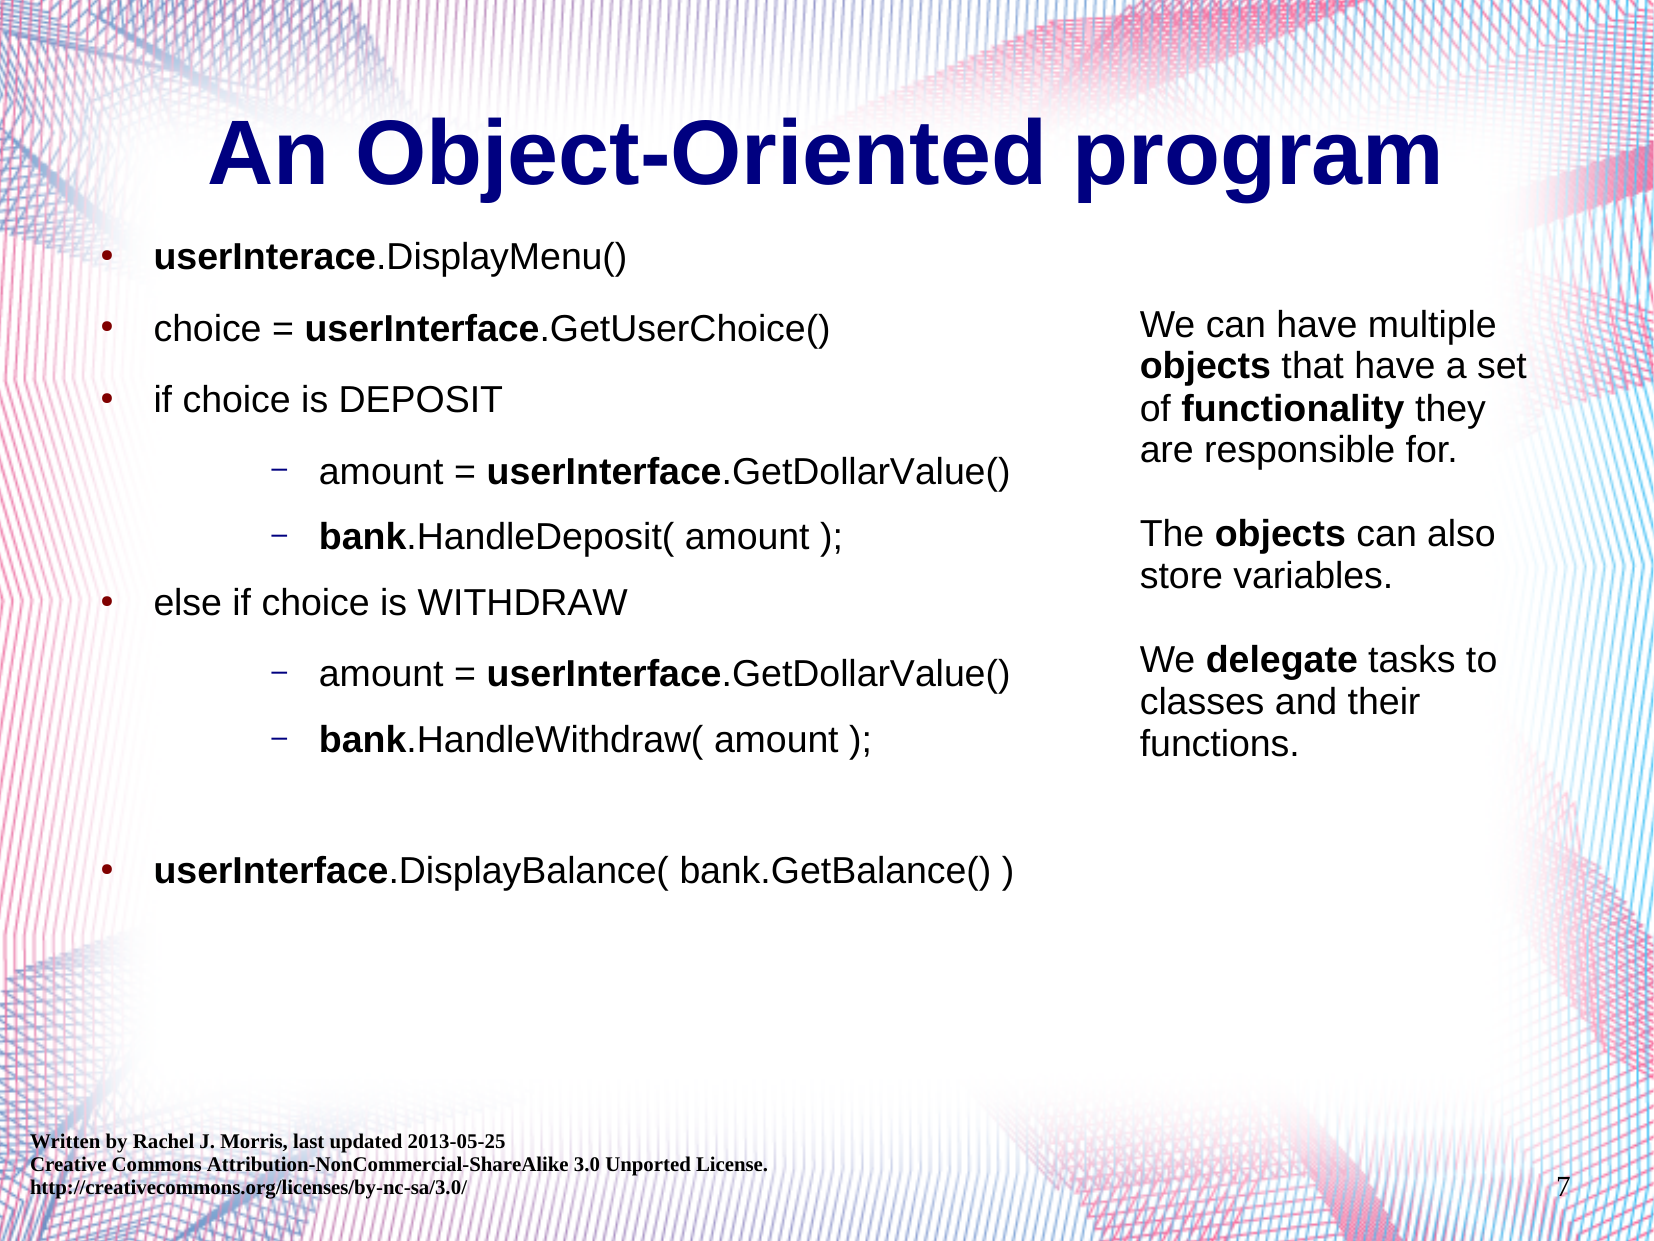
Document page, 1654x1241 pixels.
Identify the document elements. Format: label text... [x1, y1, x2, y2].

title An Object-Oriented program [82, 49, 1571, 235]
text_box We can have multiple objects that have a set of functionality they are responsible for. The objects can also store variables. We delegate tasks to classes and their functions. [1125, 295, 1546, 931]
picture [0, 0, 1654, 1241]
list userInterace.DisplayMenu() choice = userInterface.GetUserChoice() if choice is DEPOSIT amount = userInterface.GetDollarValue() bank.HandleDeposit( amount ); else if choice is WITHDRAW amount = userInterface.GetDollarValue() bank.HandleWithdraw( amount ); userInterface.DisplayBalance( bank.GetBalance() ) [82, 235, 1571, 955]
